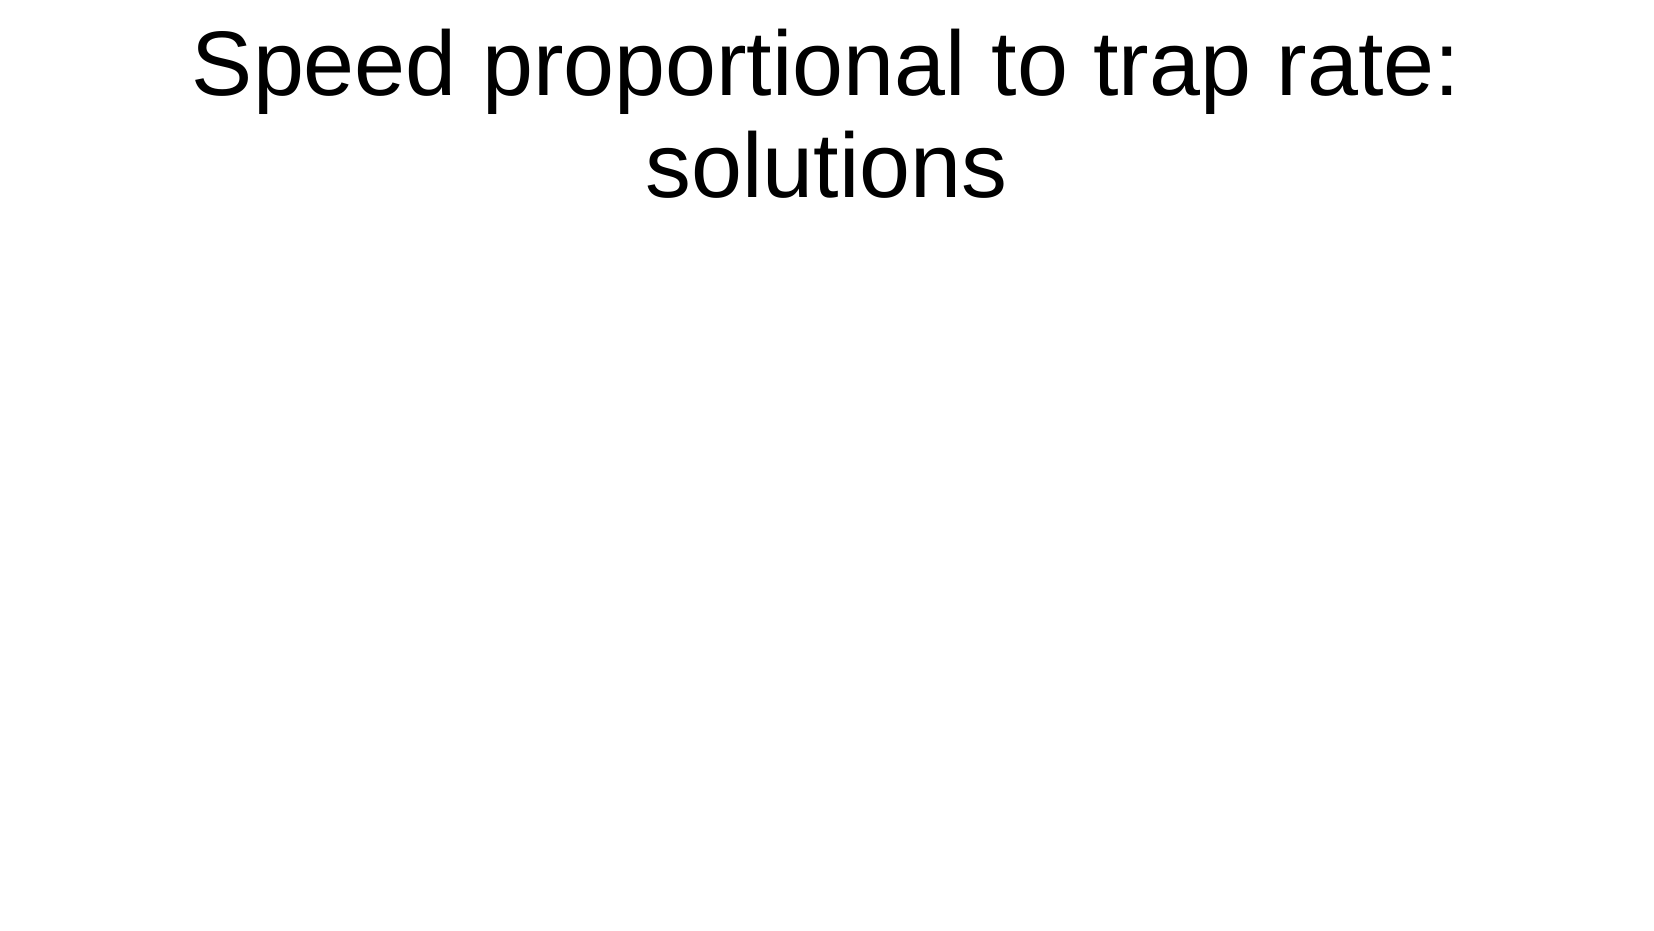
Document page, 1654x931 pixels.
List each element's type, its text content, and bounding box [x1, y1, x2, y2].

title Speed proportional to trap rate: solutions [82, 12, 1571, 218]
